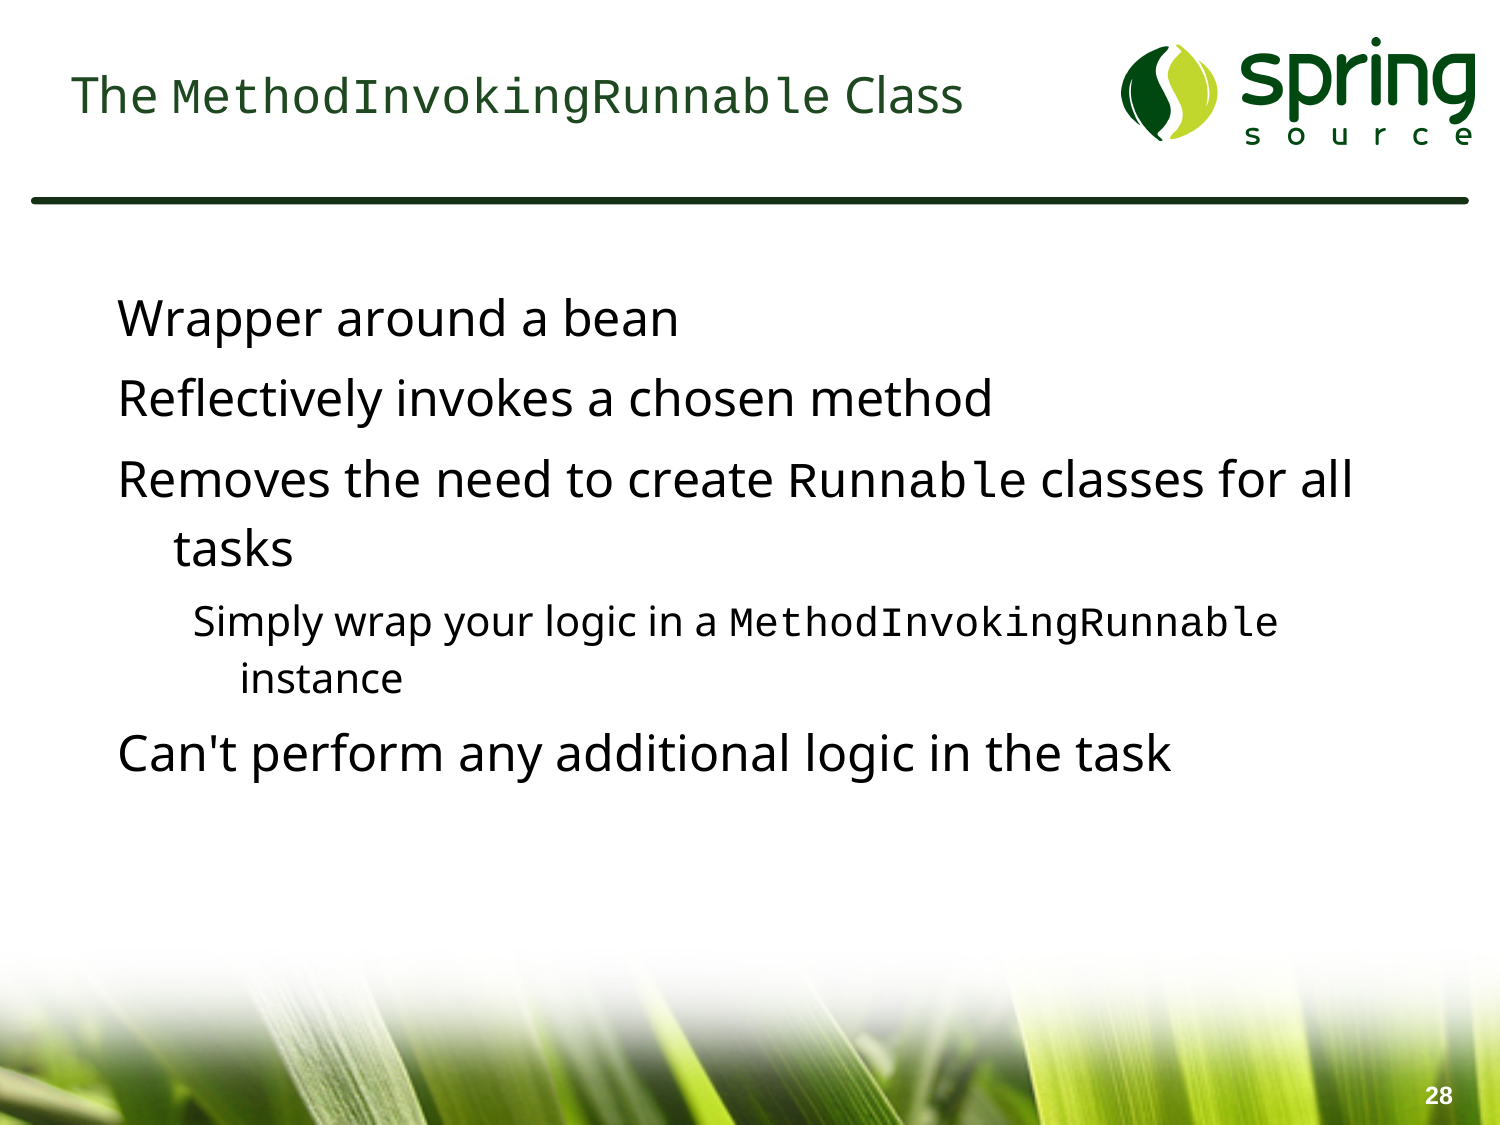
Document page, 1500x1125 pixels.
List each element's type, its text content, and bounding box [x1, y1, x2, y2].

title The MethodInvokingRunnable Class [56, 13, 1089, 176]
picture [1121, 37, 1475, 145]
picture [0, 944, 1500, 1125]
list Wrapper around a bean Reflectively invokes a chosen method Removes the need to create Runnable classes for all tasks Simply wrap your logic in a MethodInvokingRunnable instance Can't perform any additional logic in the task [103, 275, 1394, 938]
